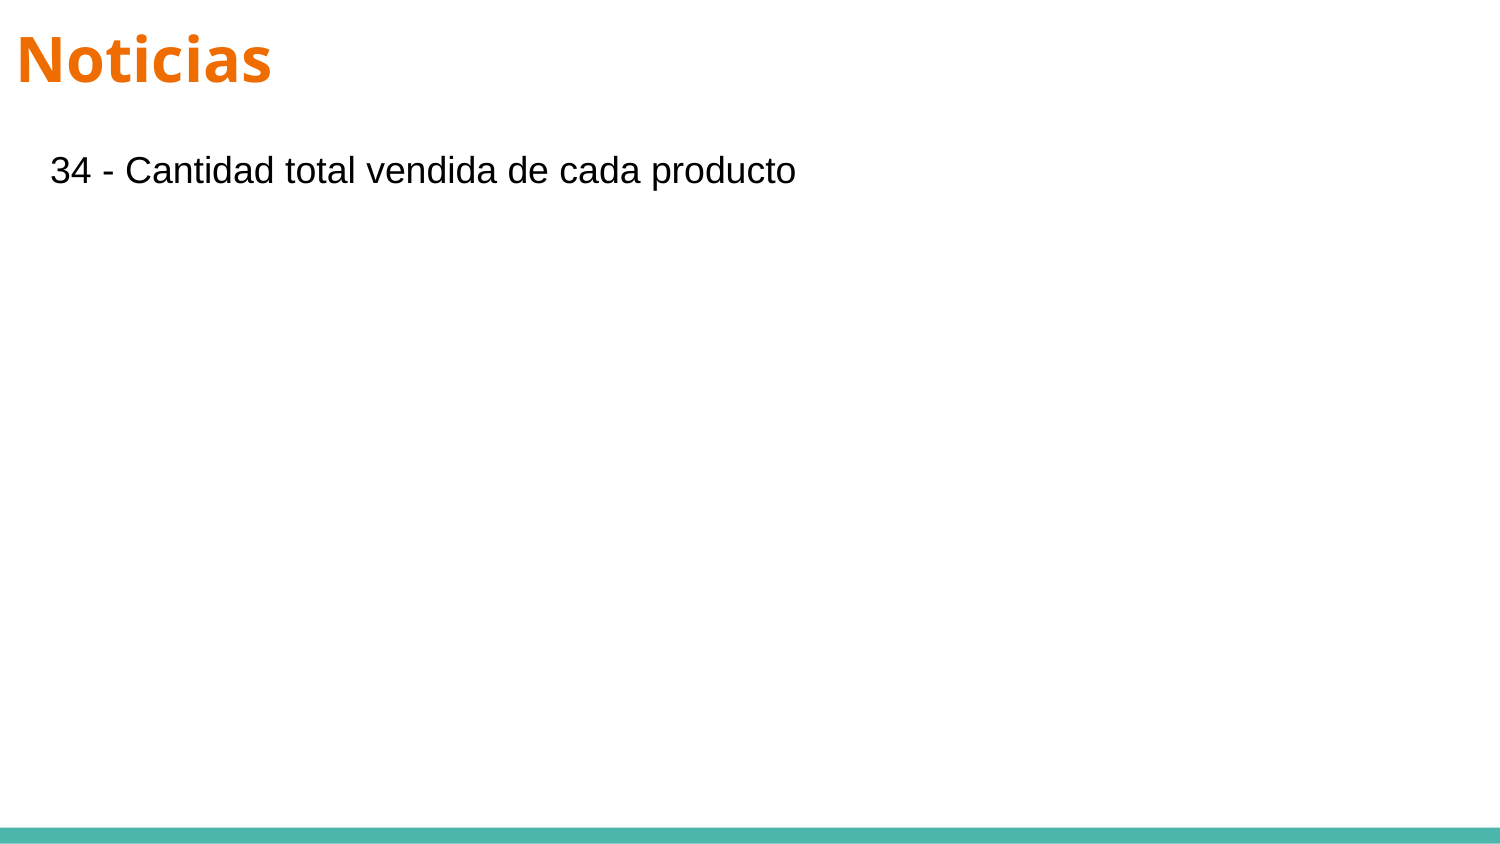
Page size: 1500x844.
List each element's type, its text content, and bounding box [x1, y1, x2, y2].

title Noticias [0, 0, 1398, 116]
text_box 34 - Cantidad total vendida de cada producto [35, 141, 1394, 241]
